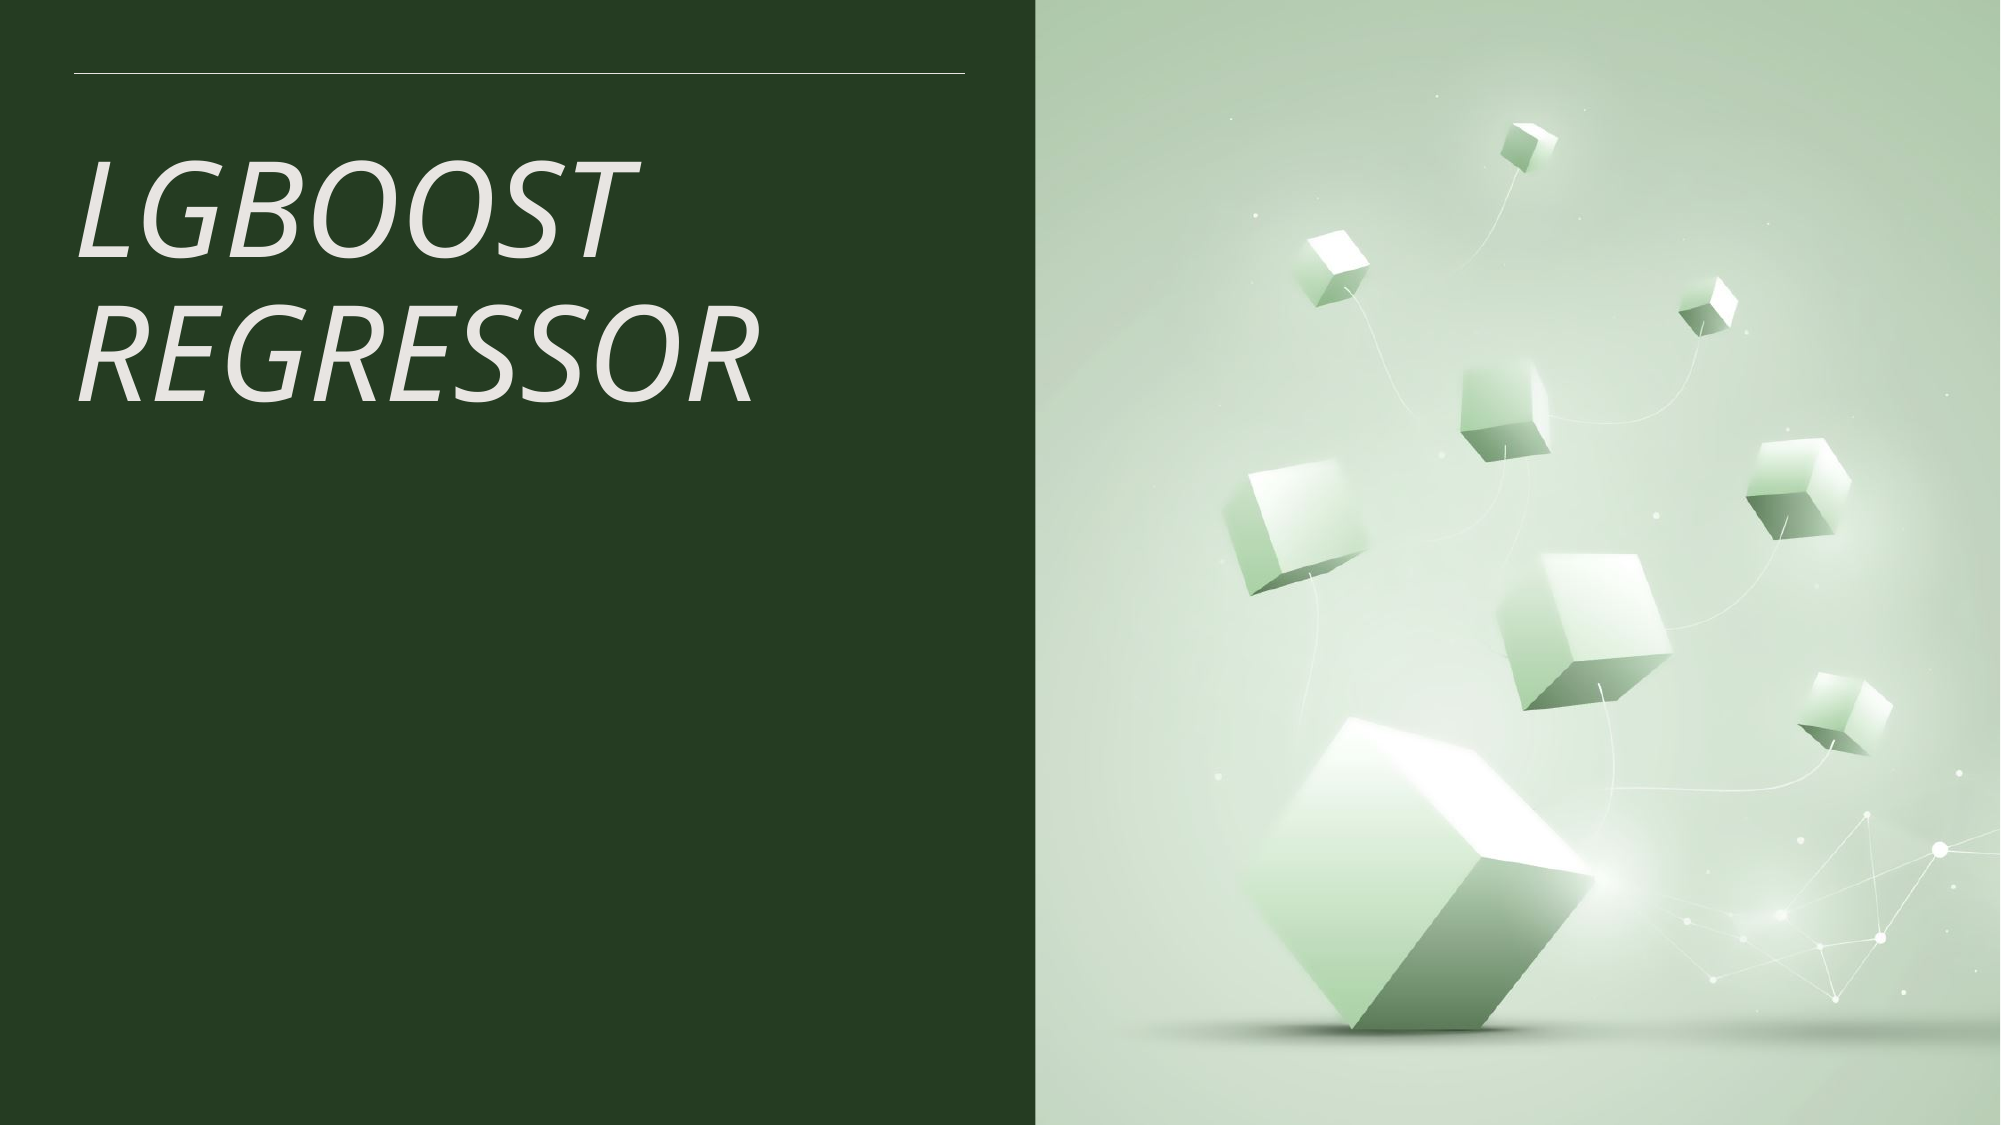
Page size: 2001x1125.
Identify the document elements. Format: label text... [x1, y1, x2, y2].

text_box [0, 0, 1035, 1125]
picture [1035, 0, 2000, 1125]
title LGBOOST REGRESSOR [73, 107, 965, 431]
